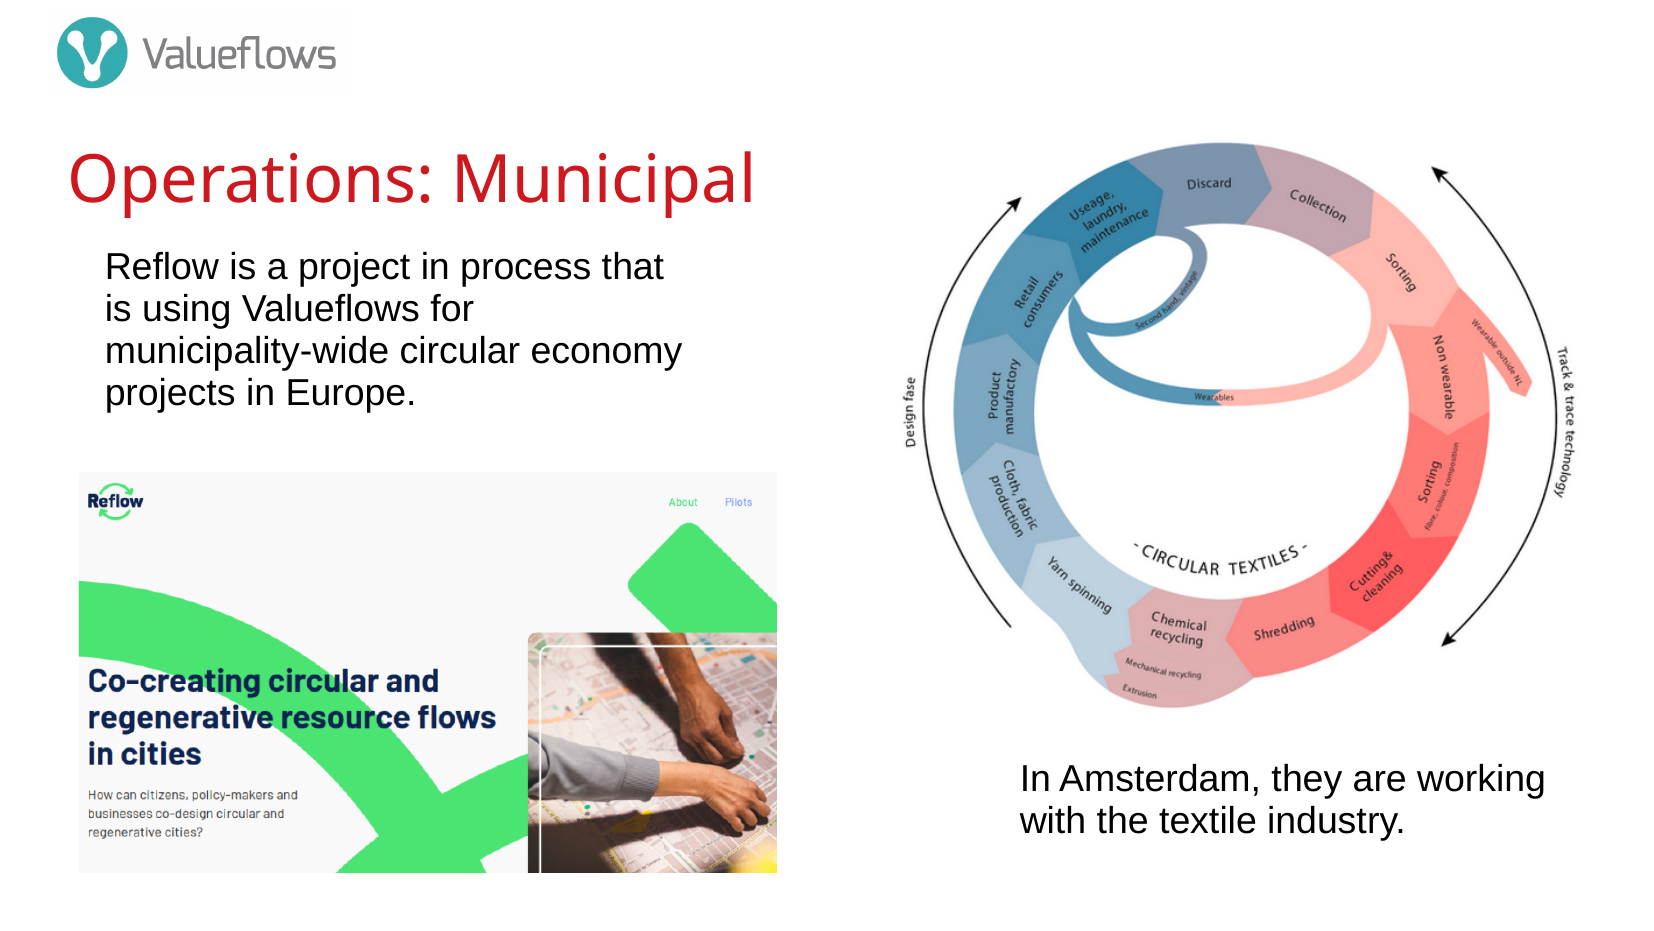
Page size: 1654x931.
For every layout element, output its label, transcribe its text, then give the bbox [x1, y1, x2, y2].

text_box In Amsterdam, they are working with the textile industry. [1005, 750, 1591, 891]
text_box Reflow is a project in process that is using Valueflows for municipality-wide circular economy projects in Europe. [90, 238, 706, 471]
picture [892, 134, 1591, 713]
picture [71, 471, 777, 874]
text_box Operations: Municipal [52, 123, 983, 222]
picture [47, 6, 346, 97]
